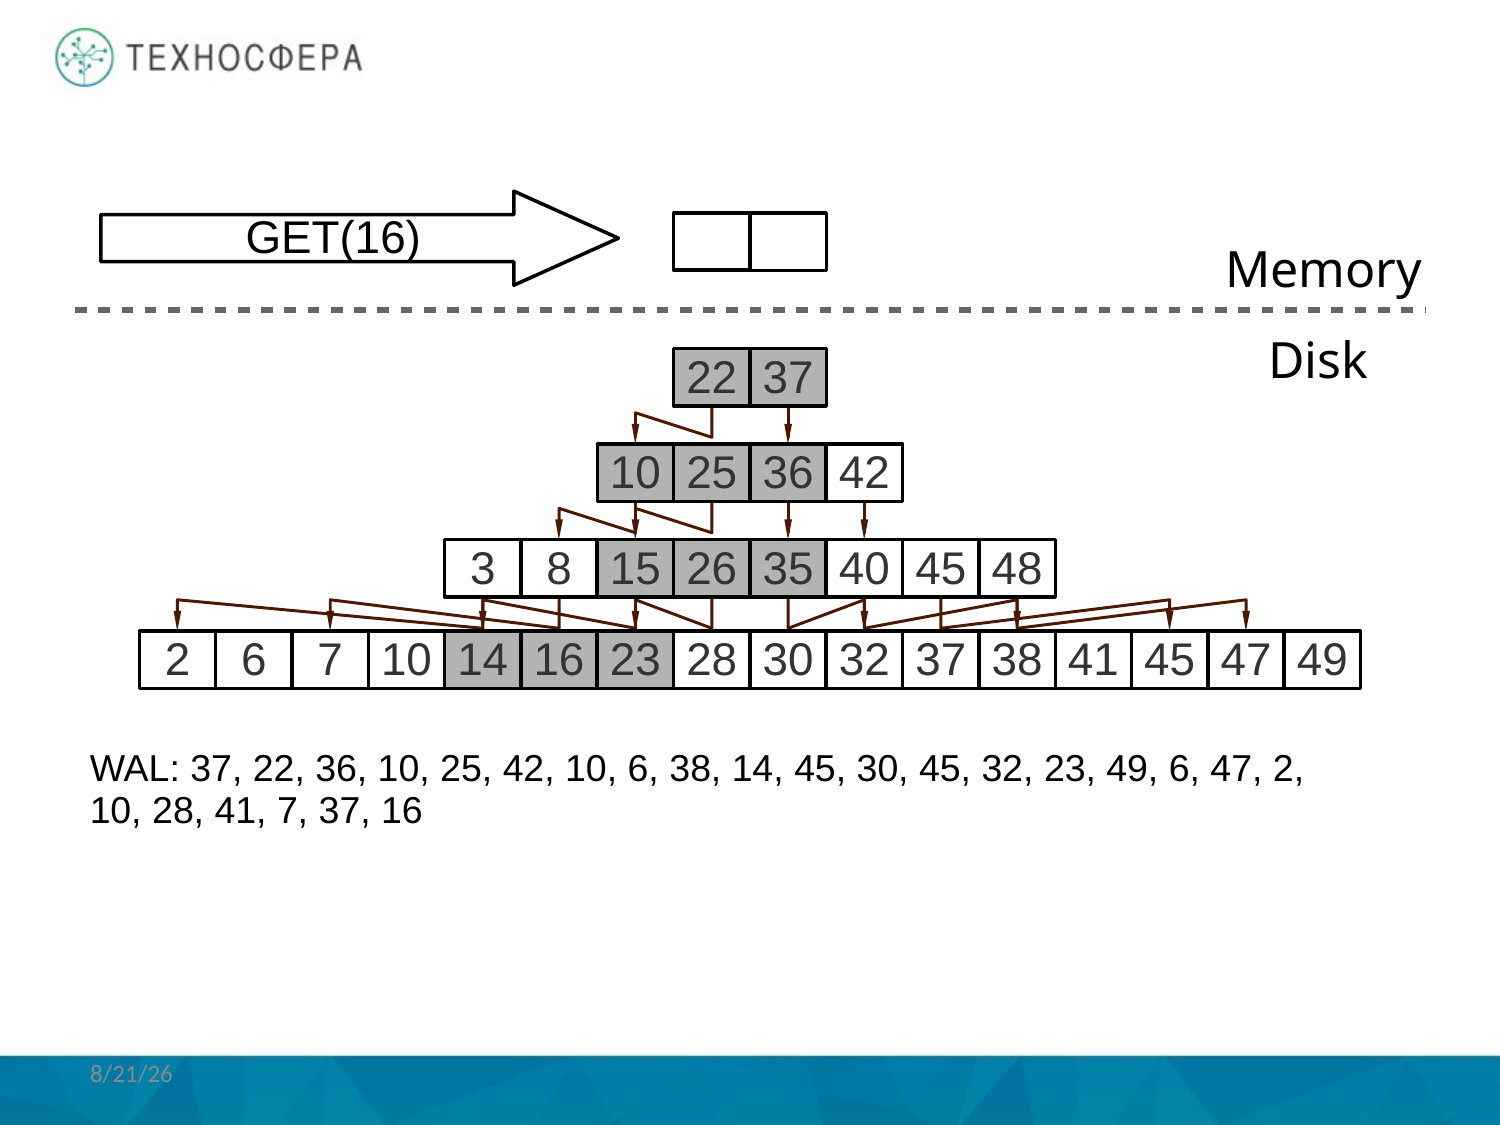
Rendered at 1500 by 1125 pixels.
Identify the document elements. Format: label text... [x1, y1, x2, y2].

text_box 37 [902, 631, 979, 689]
text_box 10 [368, 631, 444, 689]
text_box GET(16) [100, 191, 619, 286]
text_box 49 [1284, 631, 1361, 689]
text_box 38 [979, 631, 1055, 689]
text_box WAL: 37, 22, 36, 10, 25, 42, 10, 6, 38, 14, 45, 30, 45, 32, 23, 49, 6, 47, 2, 10, 28, 41, 7, 37, 16 [75, 739, 1361, 839]
text_box 36 [750, 444, 826, 502]
text_box 32 [826, 631, 902, 689]
text_box Memory [1210, 226, 1443, 303]
text_box Disk [1253, 317, 1391, 394]
text_box 6 [215, 631, 292, 689]
text_box 16 [520, 631, 597, 689]
text_box 47 [1207, 631, 1284, 689]
text_box 23 [597, 631, 673, 689]
text_box 28 [673, 631, 750, 689]
text_box 40 [826, 539, 902, 597]
text_box 7 [292, 631, 368, 689]
text_box 41 [1055, 631, 1131, 689]
text_box 2 [139, 631, 215, 689]
text_box 45 [1131, 631, 1207, 689]
text_box 3 [444, 539, 520, 597]
text_box 22 [673, 348, 750, 407]
text_box 35 [750, 539, 826, 597]
text_box 10 [597, 444, 673, 502]
text_box 45 [902, 539, 979, 597]
text_box 48 [979, 539, 1056, 597]
picture [0, 0, 1500, 1057]
text_box 15 [597, 539, 673, 597]
text_box 37 [750, 348, 827, 407]
text_box 30 [750, 631, 826, 689]
text_box 8 [520, 539, 597, 597]
text_box 14 [444, 631, 520, 689]
text_box 26 [673, 539, 750, 597]
text_box 42 [826, 444, 903, 502]
text_box 25 [673, 444, 750, 502]
